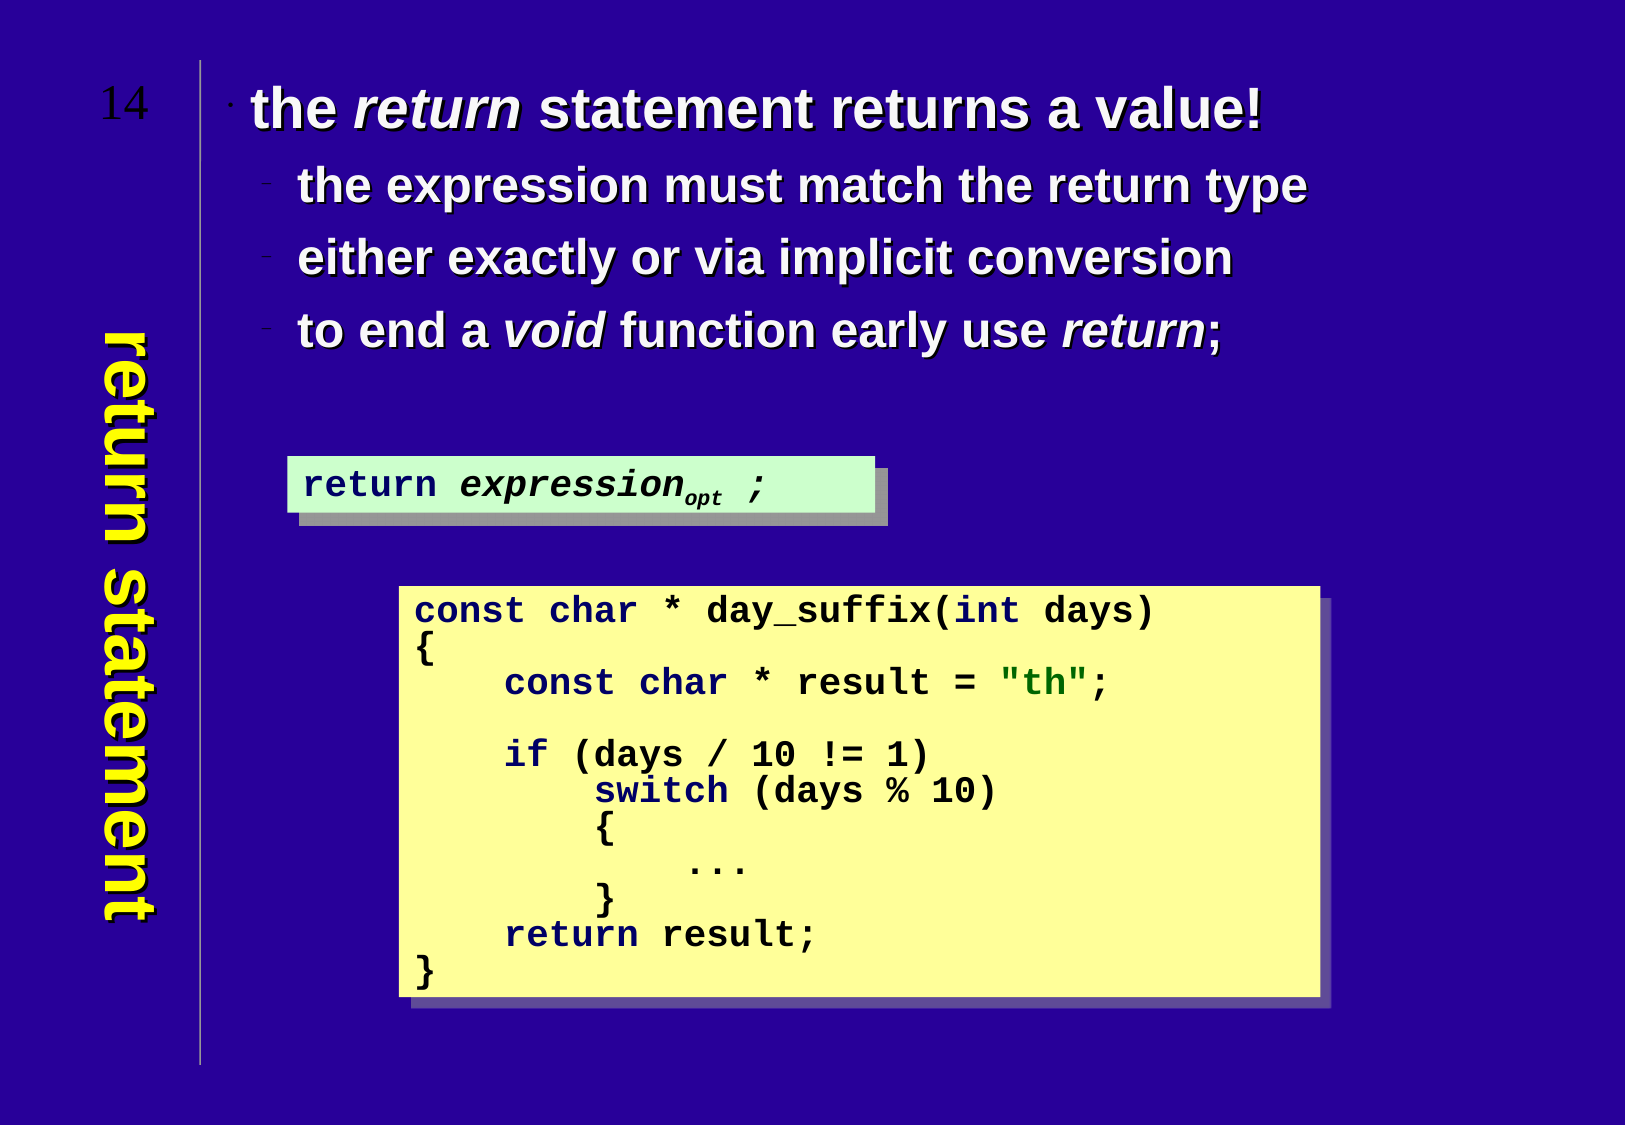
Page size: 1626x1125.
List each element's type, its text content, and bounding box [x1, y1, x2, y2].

text_box const char * day_suffix(int days) { const char * result = "th"; if (days / 10 != 1) switch (days % 10) { ... } return result; } [398, 586, 1321, 998]
list the return statement returns a value! the expression must match the return type either exactly or via implicit conversion to end a void function early use return; [212, 62, 1550, 1063]
title return statement [50, 187, 188, 1063]
text_box return expressionopt ; [287, 456, 876, 513]
